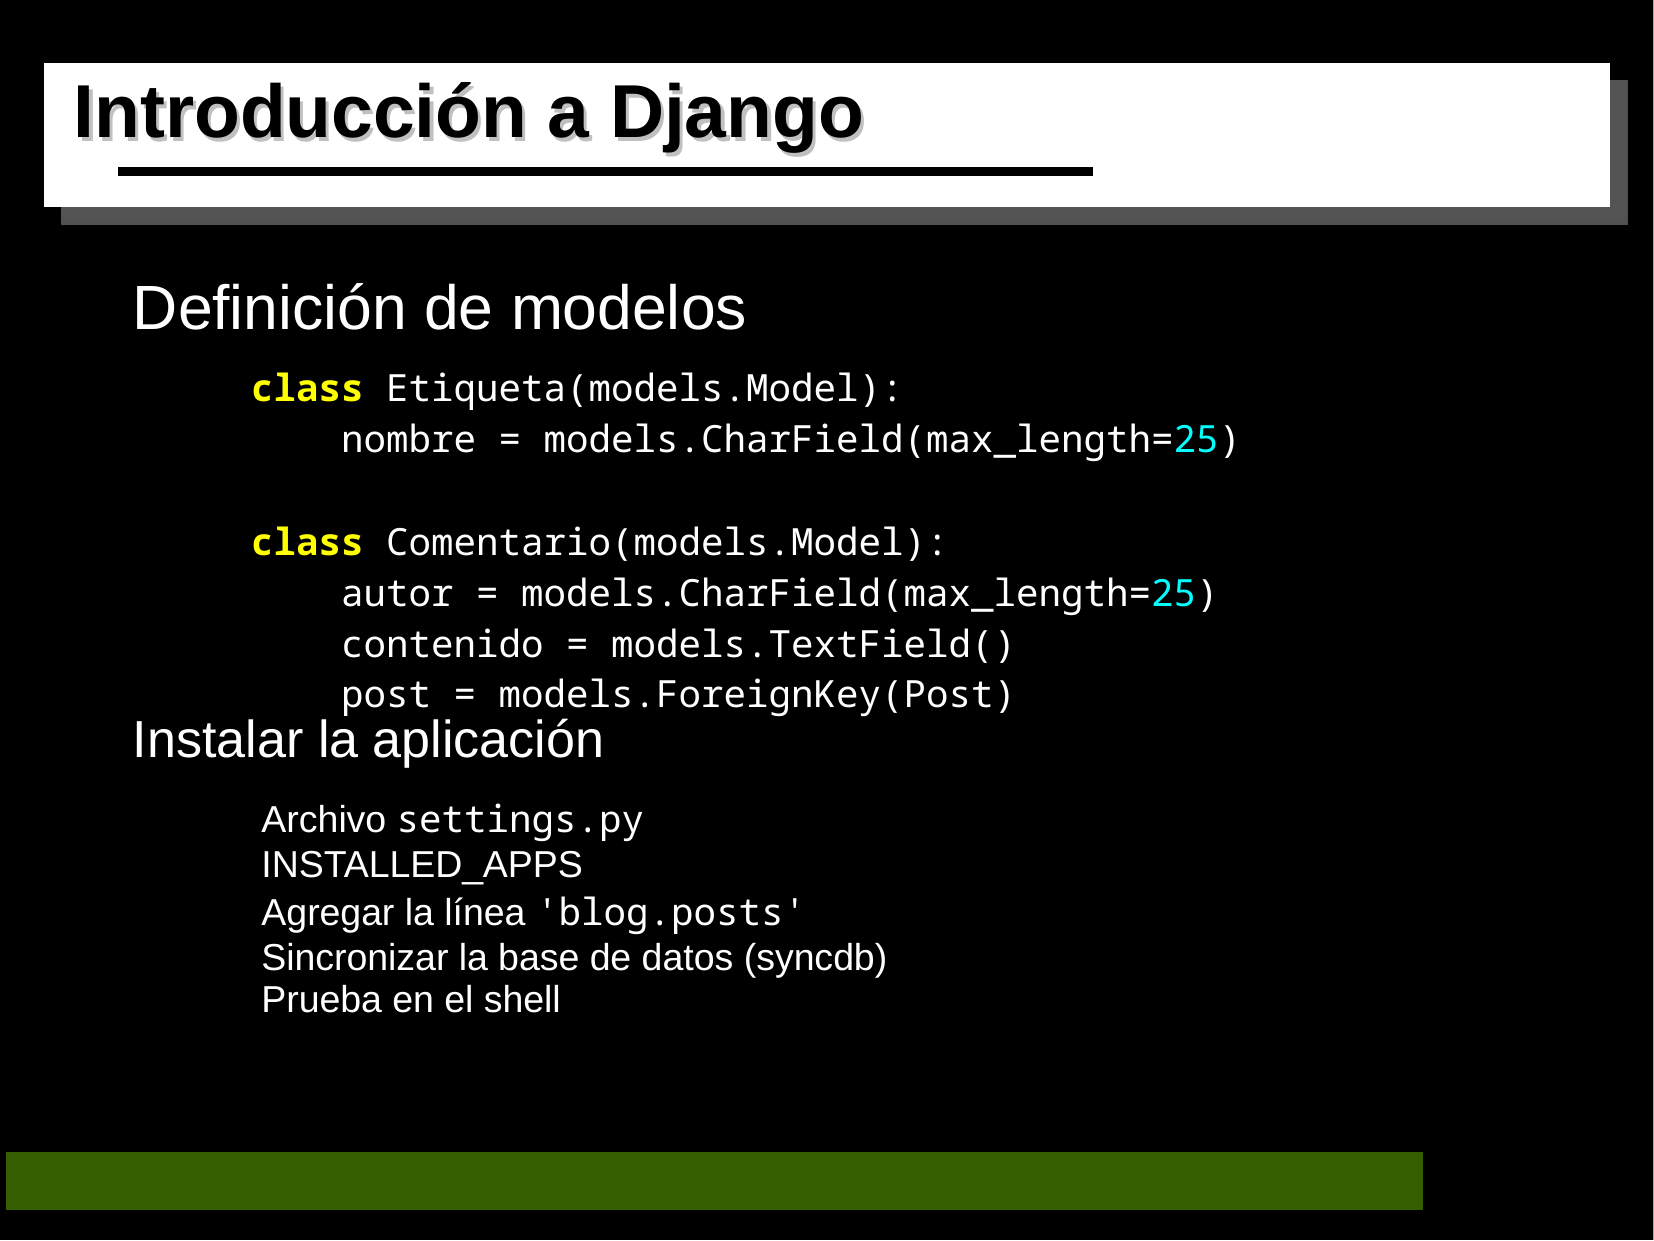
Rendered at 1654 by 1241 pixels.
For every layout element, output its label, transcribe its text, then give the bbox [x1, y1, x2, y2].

text_box Definición de modelos [118, 265, 1152, 351]
text_box Instalar la aplicación [118, 702, 620, 776]
text_box Archivo settings.py INSTALLED_APPS Agregar la línea 'blog.posts' Sincronizar la base de datos (syncdb) Prueba en el shell [236, 785, 1447, 1014]
text_box [44, 63, 1610, 207]
text_box [5, 1151, 1424, 1211]
text_box class Etiqueta(models.Model): nombre = models.CharField(max_length=25) class Comentario(models.Model): autor = models.CharField(max_length=25) contenido = models.TextField() post = models.ForeignKey(Post) [236, 354, 1447, 762]
text_box Introducción a Django [59, 62, 894, 184]
